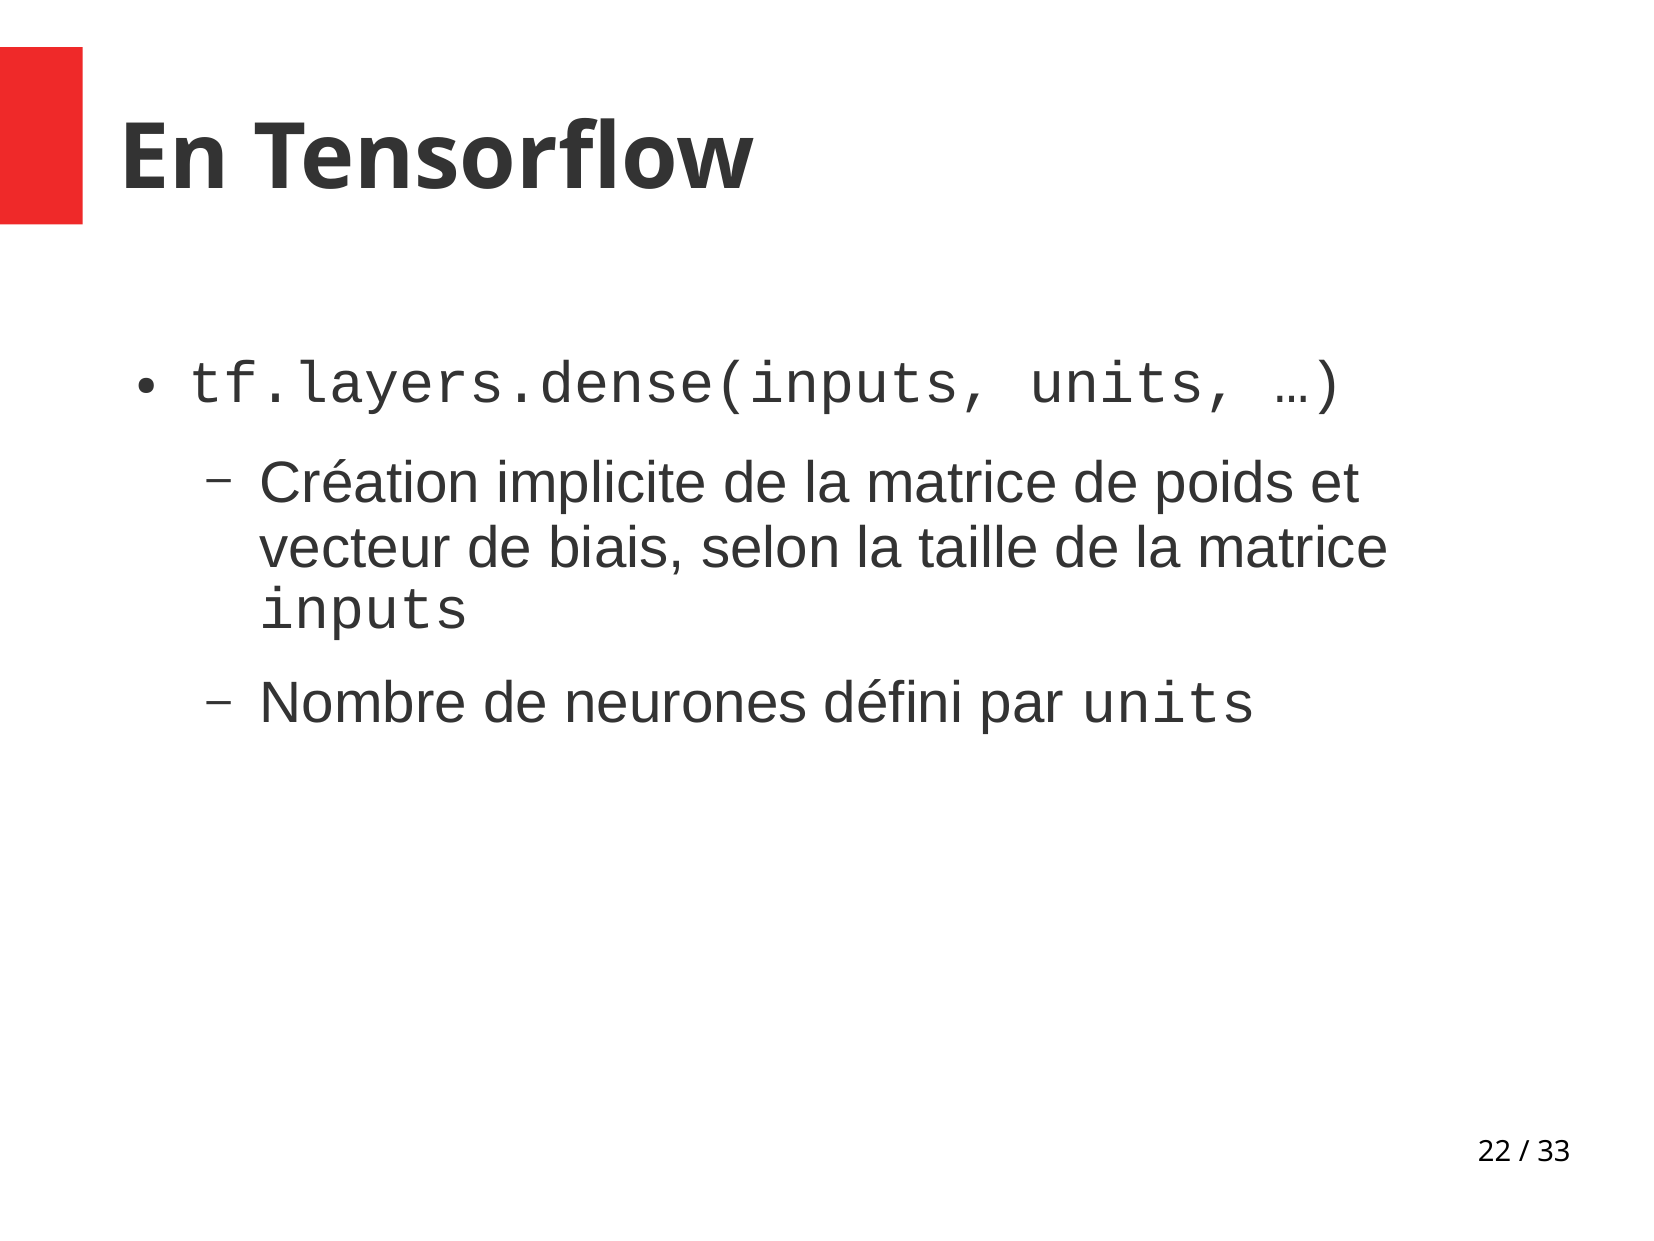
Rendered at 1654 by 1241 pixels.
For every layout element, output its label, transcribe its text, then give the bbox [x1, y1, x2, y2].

list tf.layers.dense(inputs, units, …) Création implicite de la matrice de poids et vecteur de biais, selon la taille de la matrice inputs Nombre de neurones défini par units [118, 354, 1536, 1074]
title En Tensorflow [118, 49, 1571, 257]
